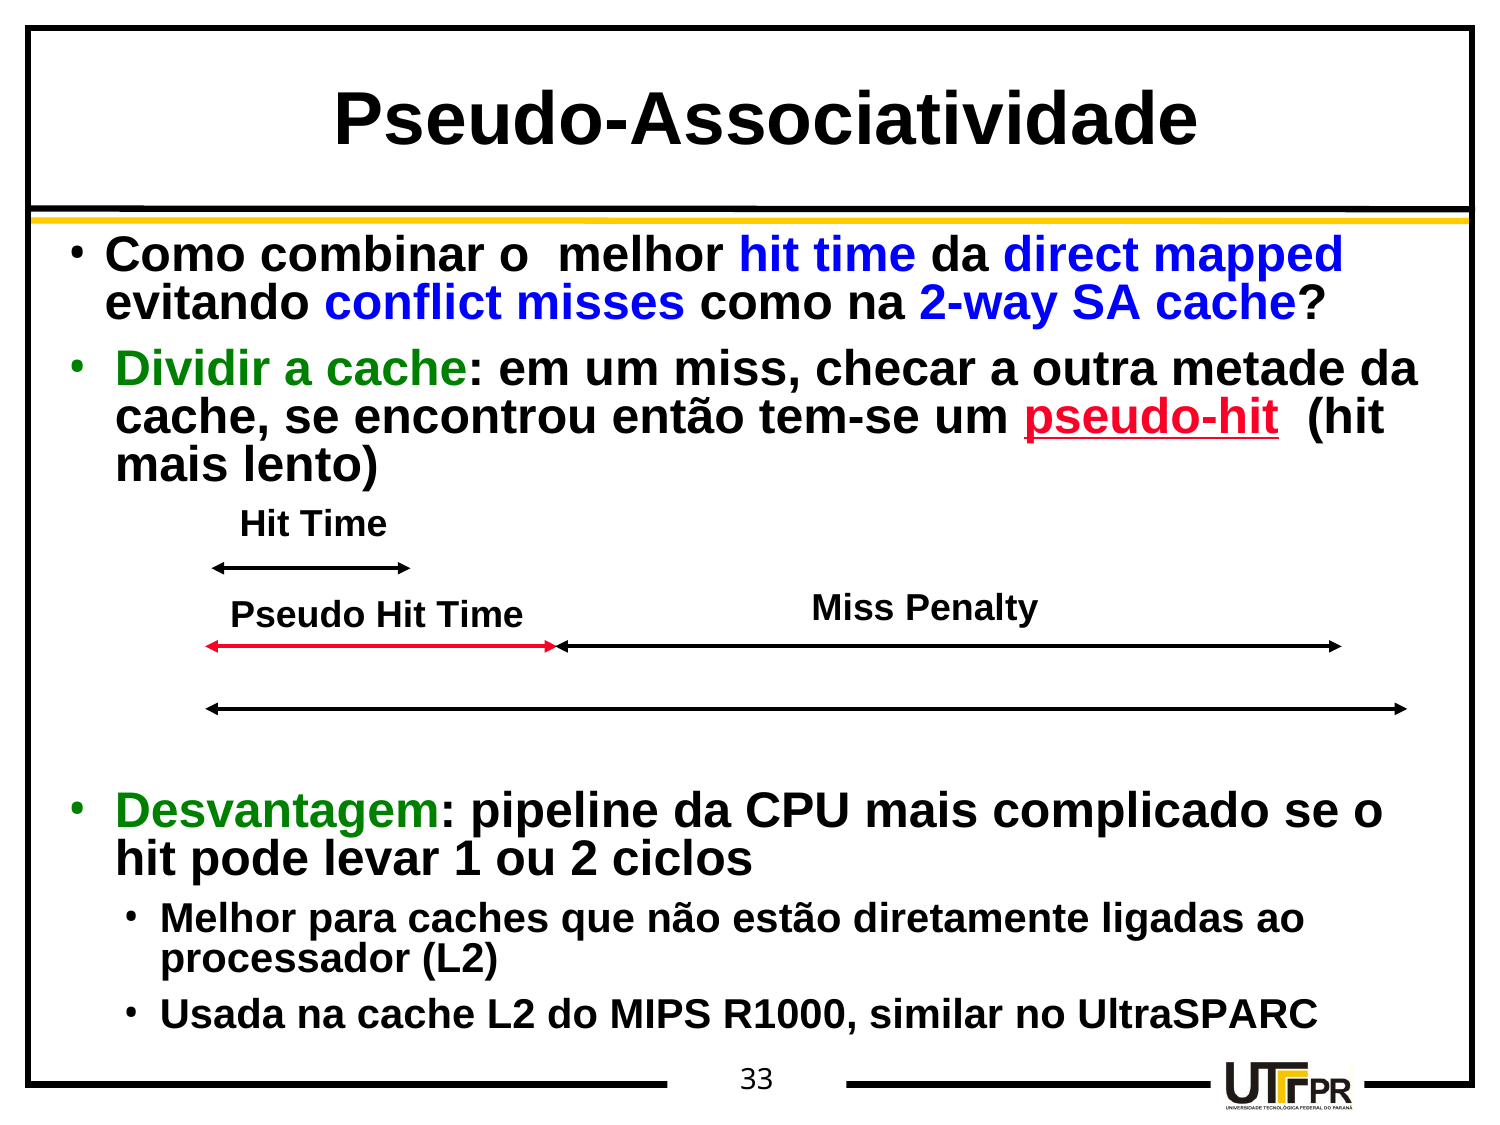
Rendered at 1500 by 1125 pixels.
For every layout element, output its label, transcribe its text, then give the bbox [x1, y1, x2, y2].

text_box Hit Time [224, 491, 403, 552]
list Como combinar o melhor hit time da direct mapped evitando conflict misses como na 2-way SA cache? Dividir a cache: em um miss, checar a outra metade da cache, se encontrou então tem-se um pseudo-hit (hit mais lento) Desvantagem: pipeline da CPU mais complicado se o hit pode levar 1 ou 2 ciclos Melhor para caches que não estão diretamente ligadas ao processador (L2) Usada na cache L2 do MIPS R1000, similar no UltraSPARC [53, 225, 1471, 1112]
text_box Pseudo Hit Time [215, 582, 540, 642]
text_box Miss Penalty [796, 575, 1054, 636]
title Pseudo-Associatividade [29, 30, 1477, 207]
